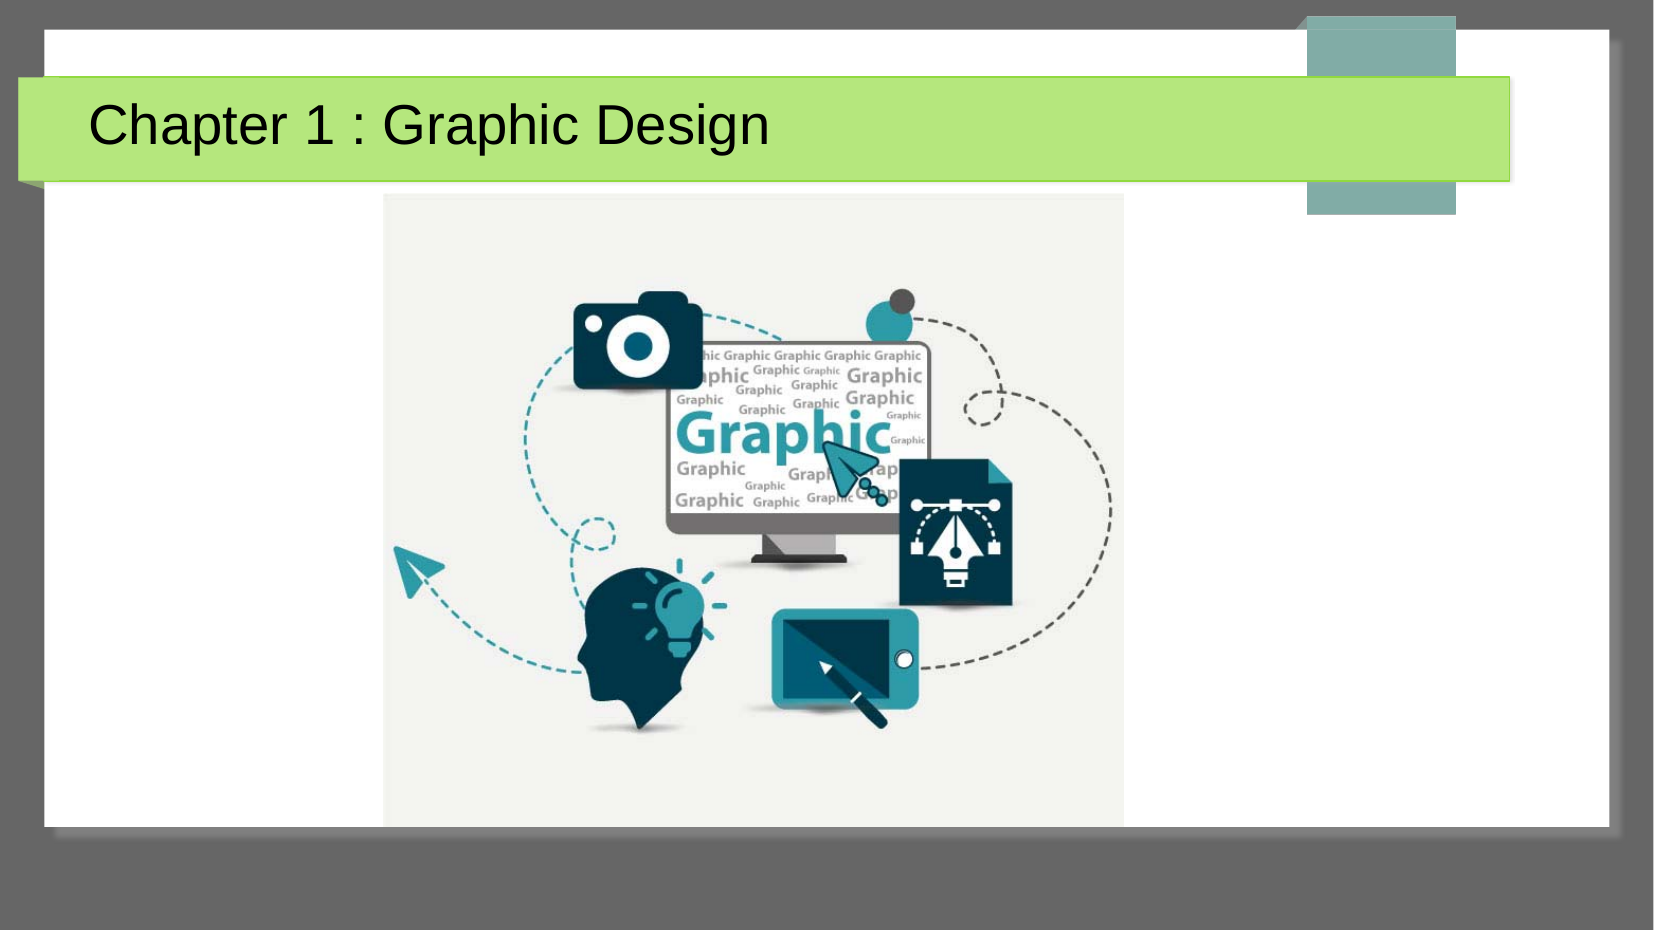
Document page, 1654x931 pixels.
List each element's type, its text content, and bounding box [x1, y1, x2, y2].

title Chapter 1 : Graphic Design [88, 73, 1506, 178]
picture [383, 193, 1124, 827]
